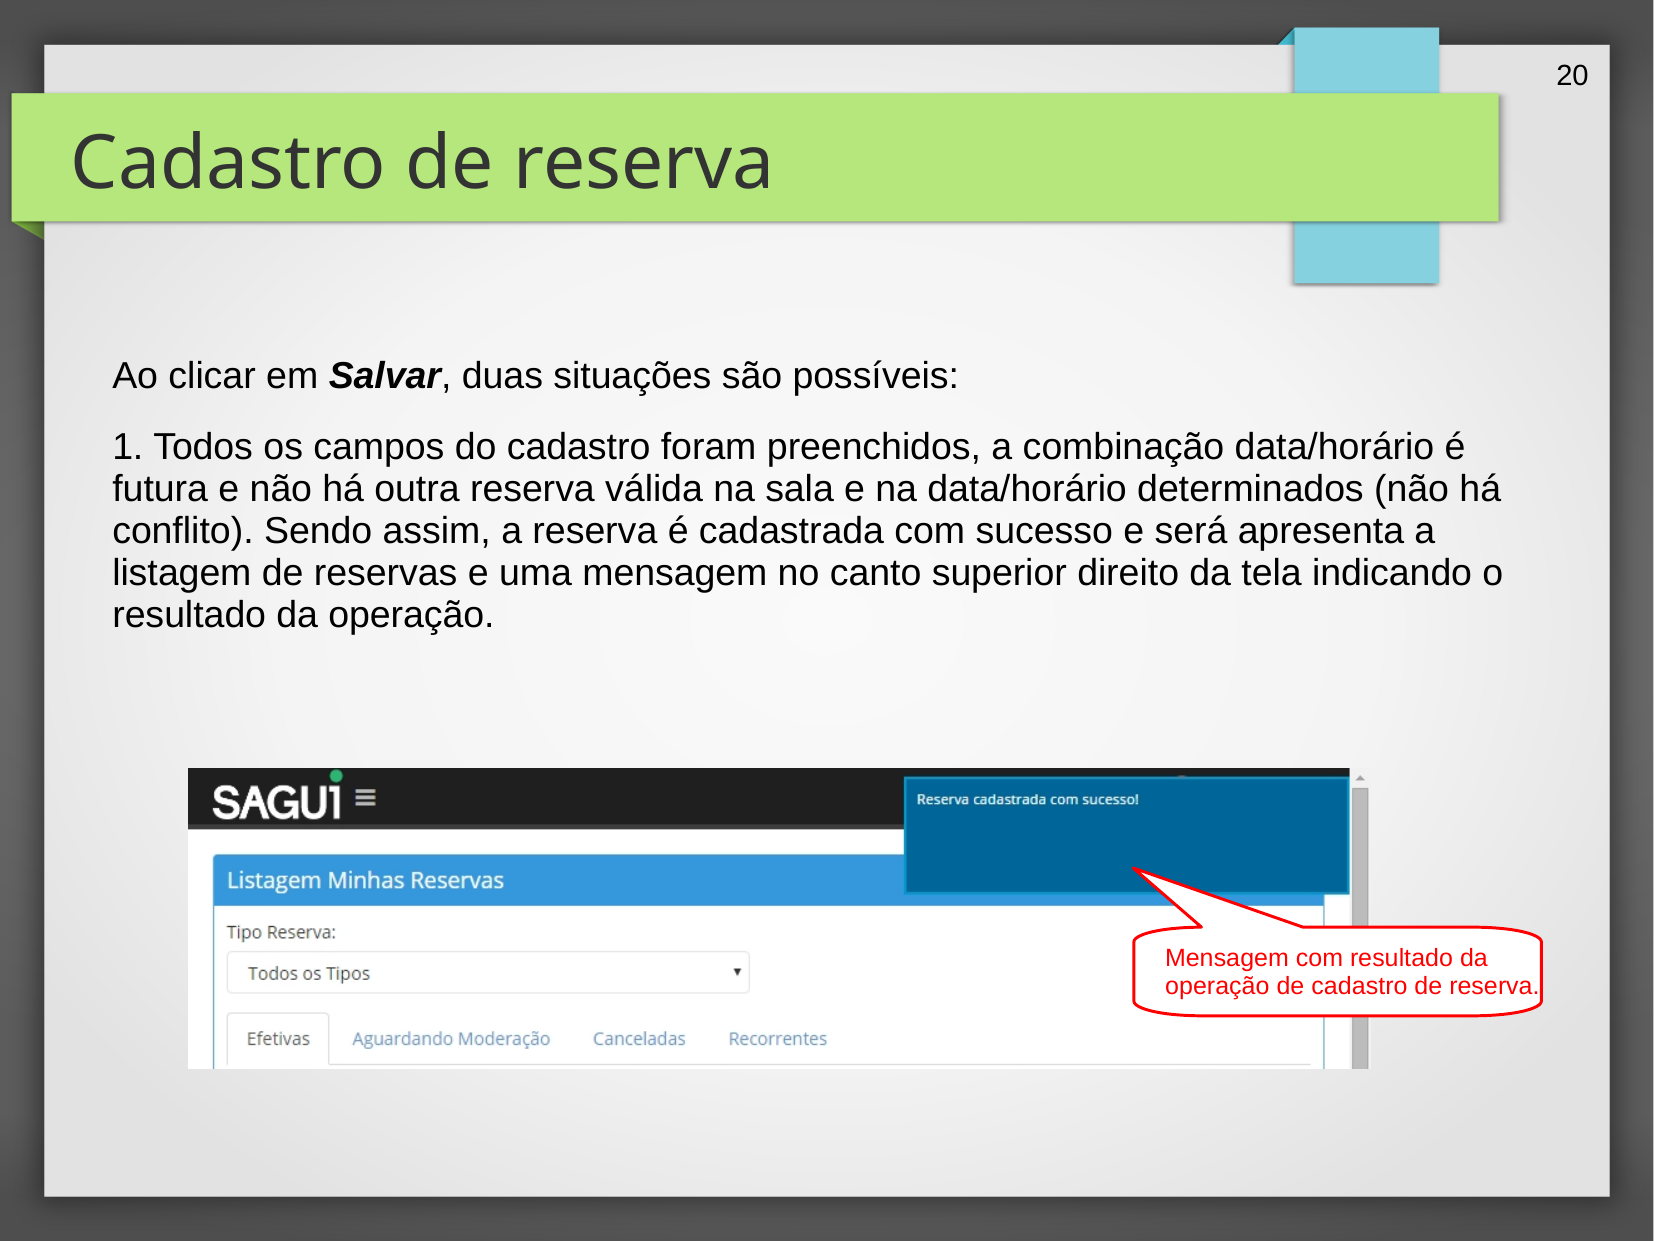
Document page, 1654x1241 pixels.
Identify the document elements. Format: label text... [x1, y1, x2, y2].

title Cadastro de reserva [70, 106, 1229, 213]
text_box Mensagem com resultado da operação de cadastro de reserva. [1133, 867, 1542, 1016]
list Ao clicar em Salvar, duas situações são possíveis: 1. Todos os campos do cadastro foram preenchidos, a combinação data/horário é futura e não há outra reserva válida na sala e na data/horário determinados (não há conflito). Sendo assim, a reserva é cadastrada com sucesso e será apresenta a listagem de reservas e uma mensagem no canto superior direito da tela indicando o resultado da operação. [112, 354, 1542, 686]
picture [0, 0, 1654, 1241]
